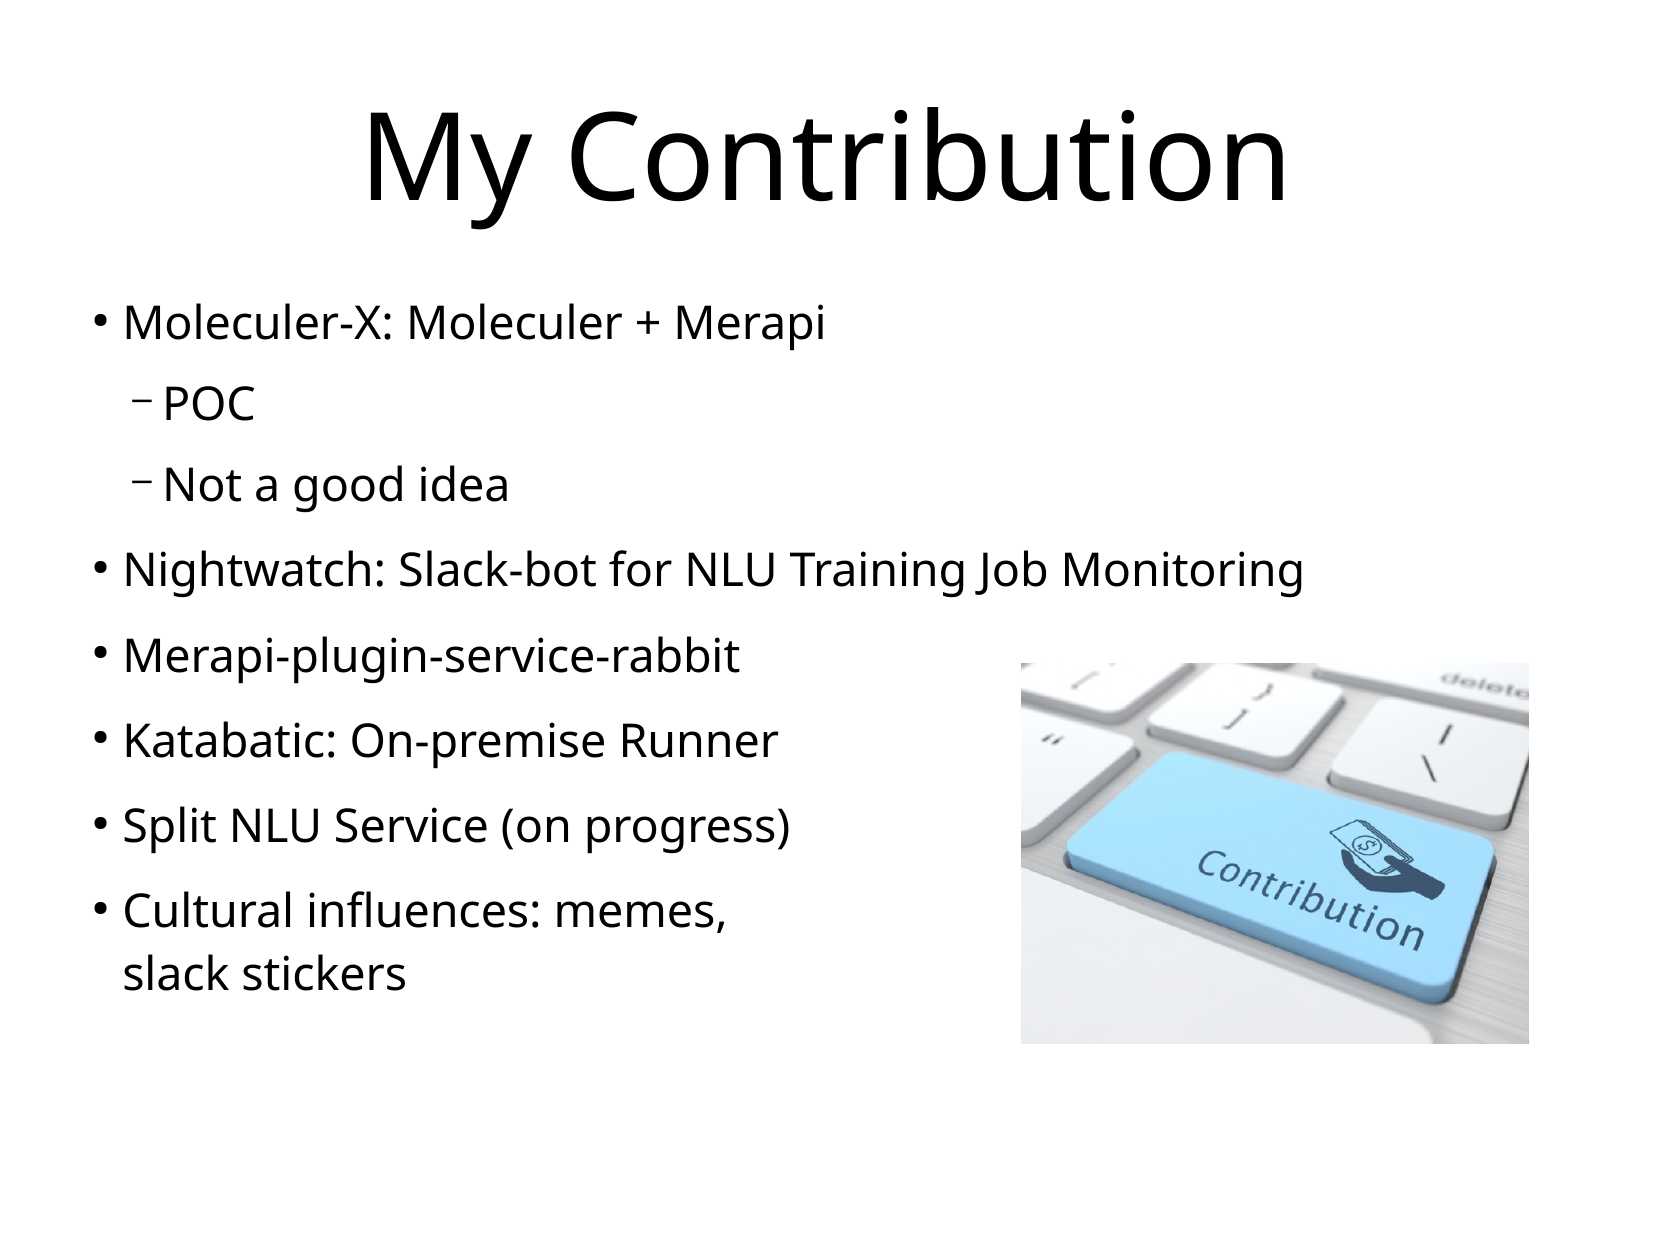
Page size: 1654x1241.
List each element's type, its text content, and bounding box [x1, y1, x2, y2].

picture [1021, 663, 1529, 1044]
title My Contribution [82, 49, 1571, 257]
list Moleculer-X: Moleculer + Merapi POC Not a good idea Nightwatch: Slack-bot for NLU Training Job Monitoring Merapi-plugin-service-rabbit Katabatic: On-premise Runner Split NLU Service (on progress) Cultural influences: memes, slack stickers [82, 290, 1571, 1010]
